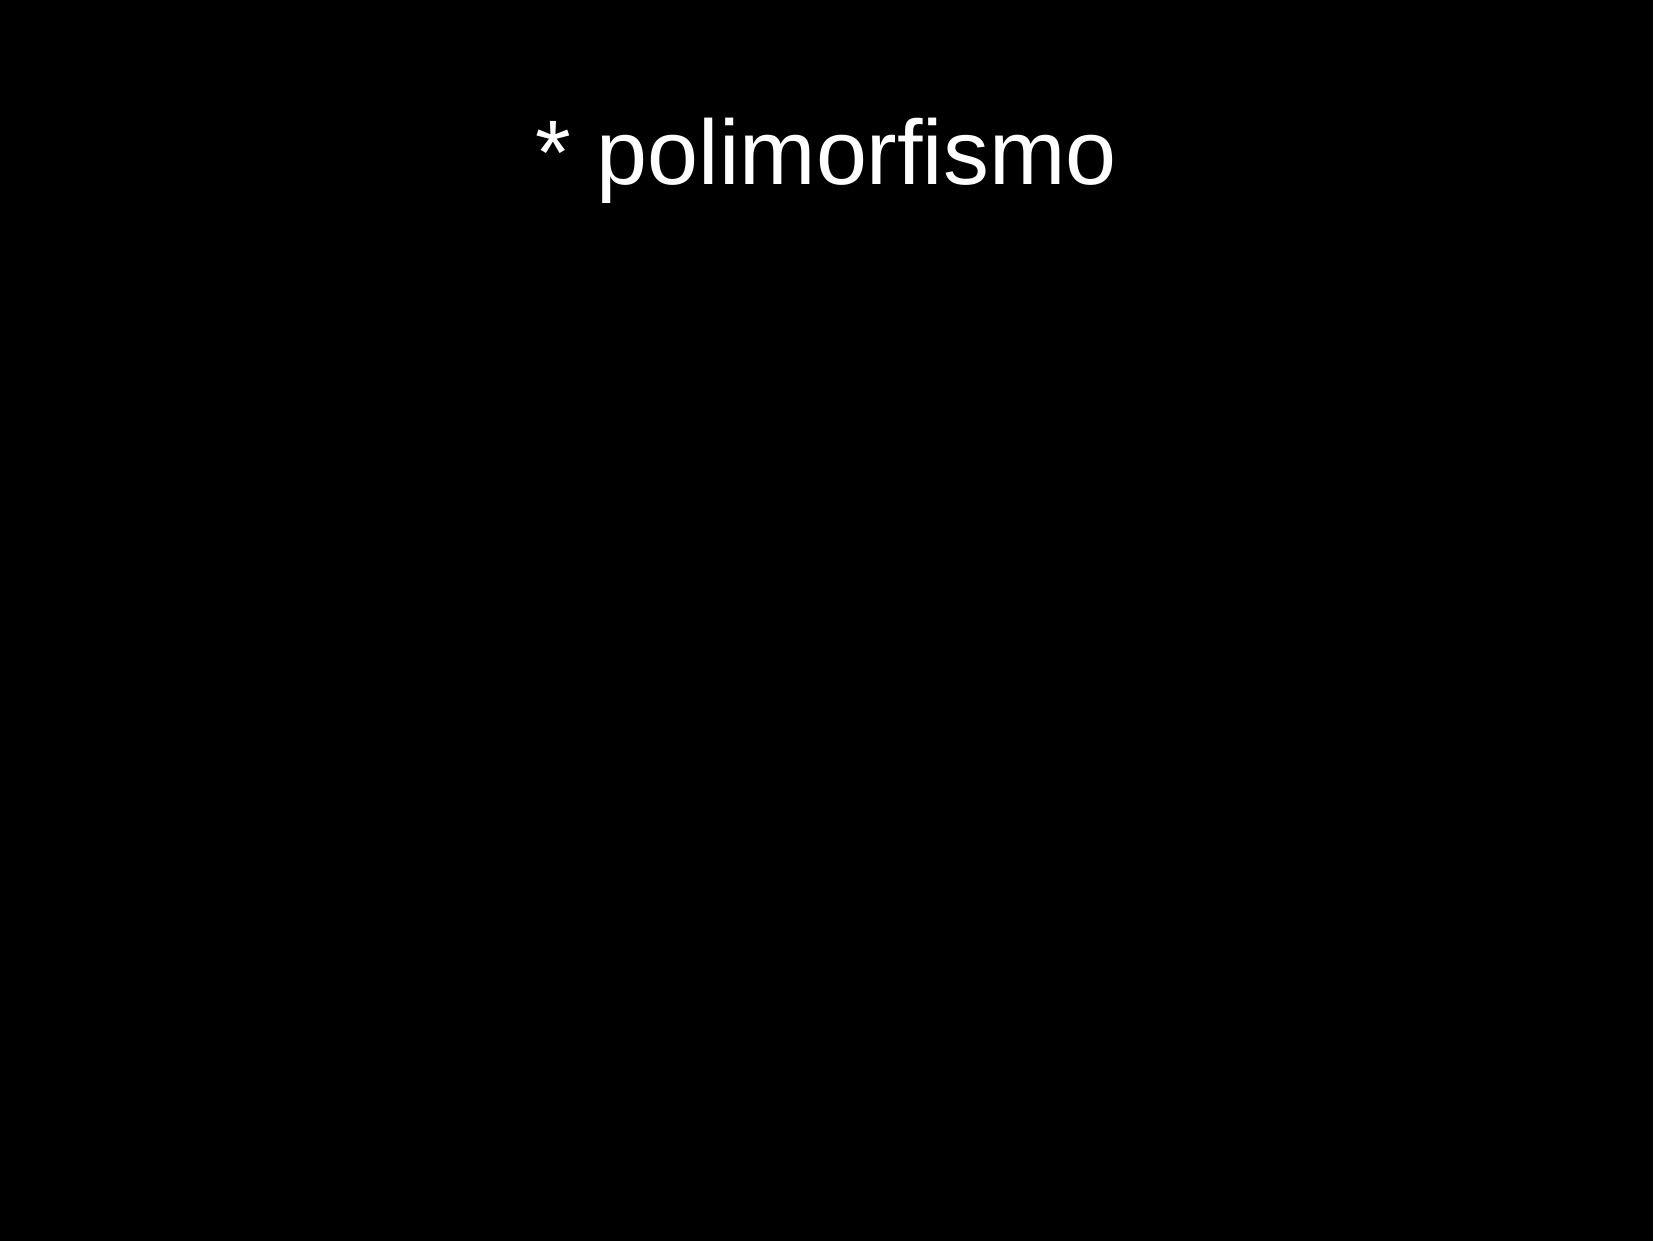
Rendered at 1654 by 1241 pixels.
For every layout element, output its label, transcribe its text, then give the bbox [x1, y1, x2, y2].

title * polimorfismo [82, 56, 1571, 250]
